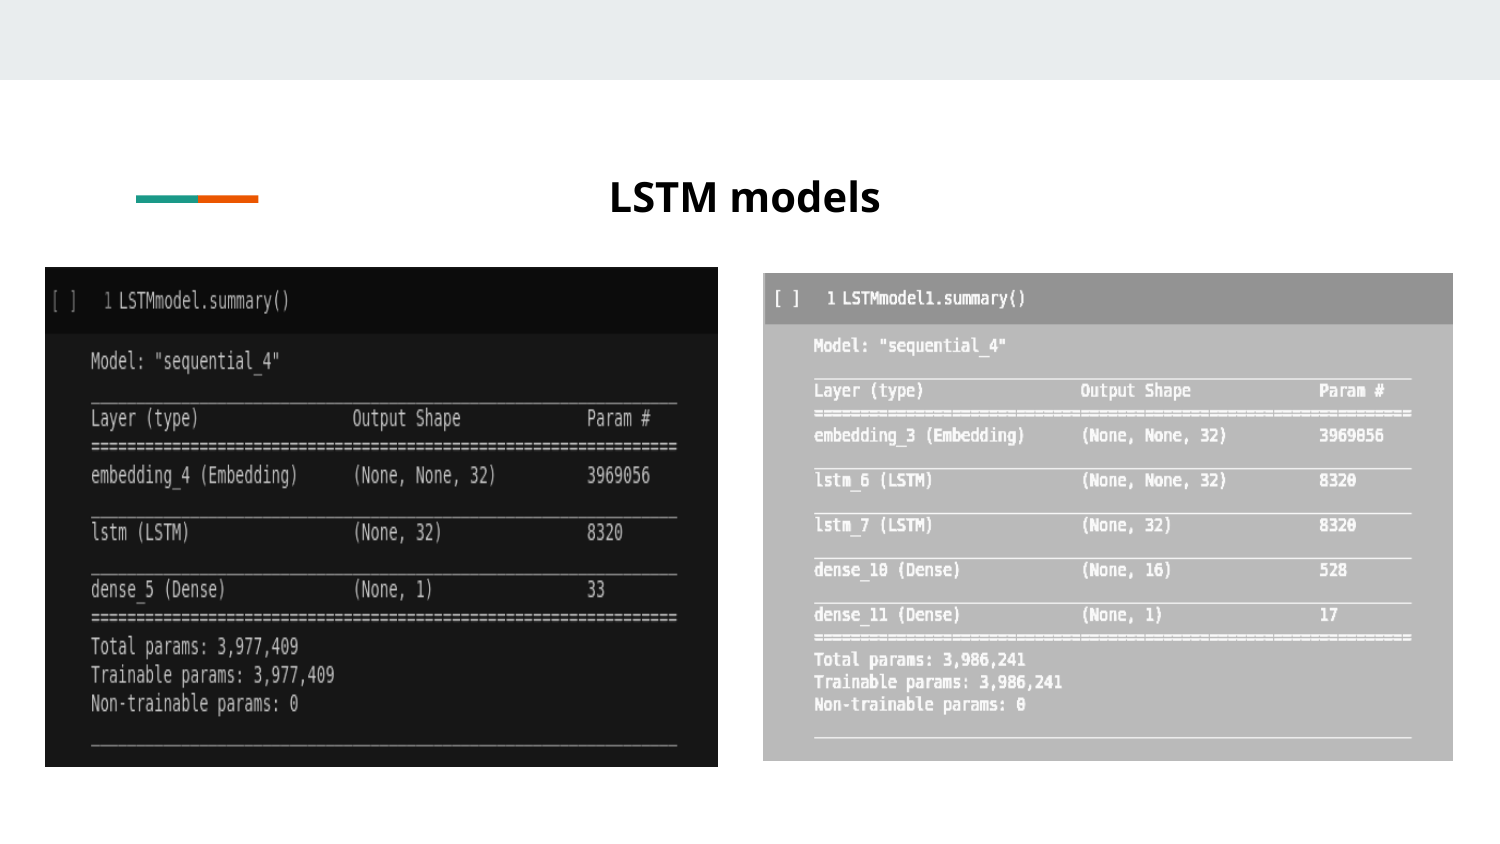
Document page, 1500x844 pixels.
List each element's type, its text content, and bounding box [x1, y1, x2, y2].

text_box LSTM models [498, 155, 991, 236]
picture [763, 273, 1453, 761]
picture [45, 267, 718, 767]
